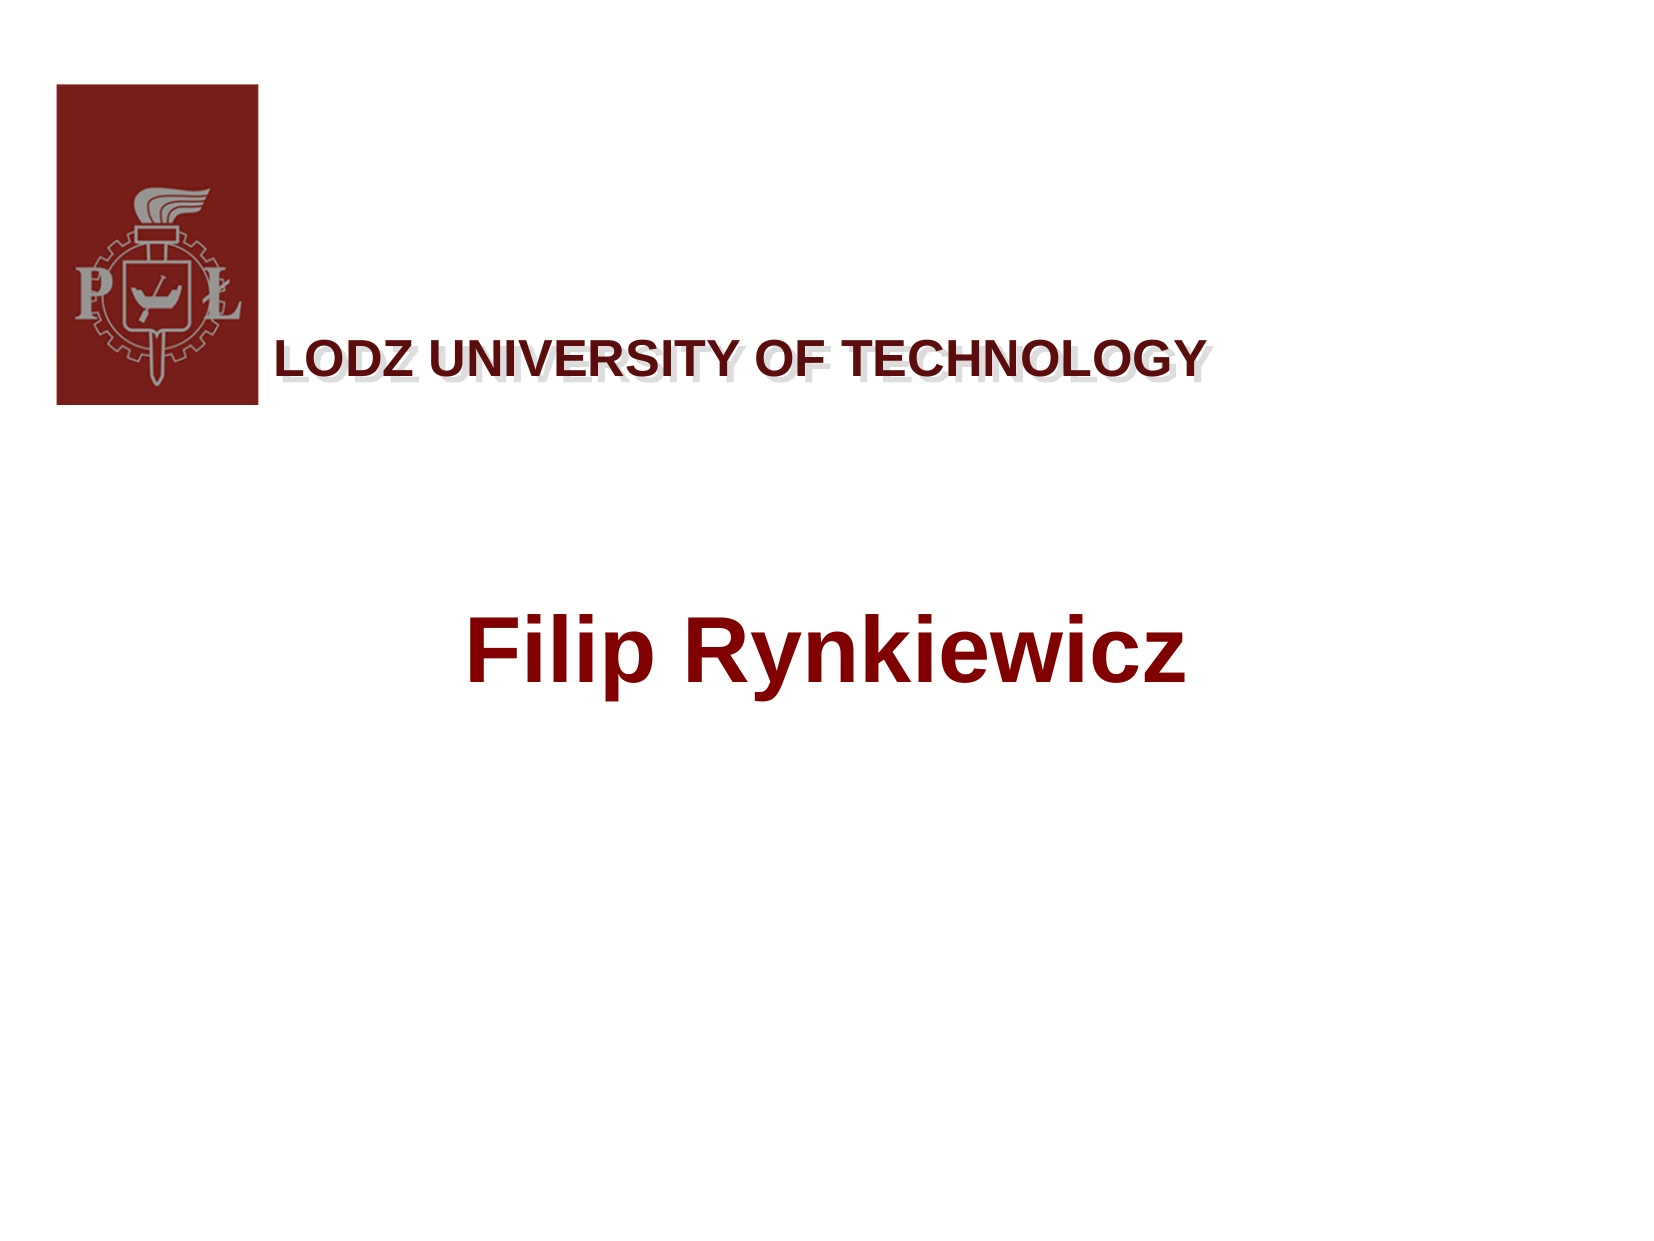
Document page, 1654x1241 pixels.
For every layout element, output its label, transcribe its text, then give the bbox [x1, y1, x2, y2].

title LODZ UNIVERSITY OF TECHNOLOGY [0, 255, 1486, 463]
picture [0, 84, 316, 255]
subtitle Filip Rynkiewicz [82, 290, 1571, 1010]
